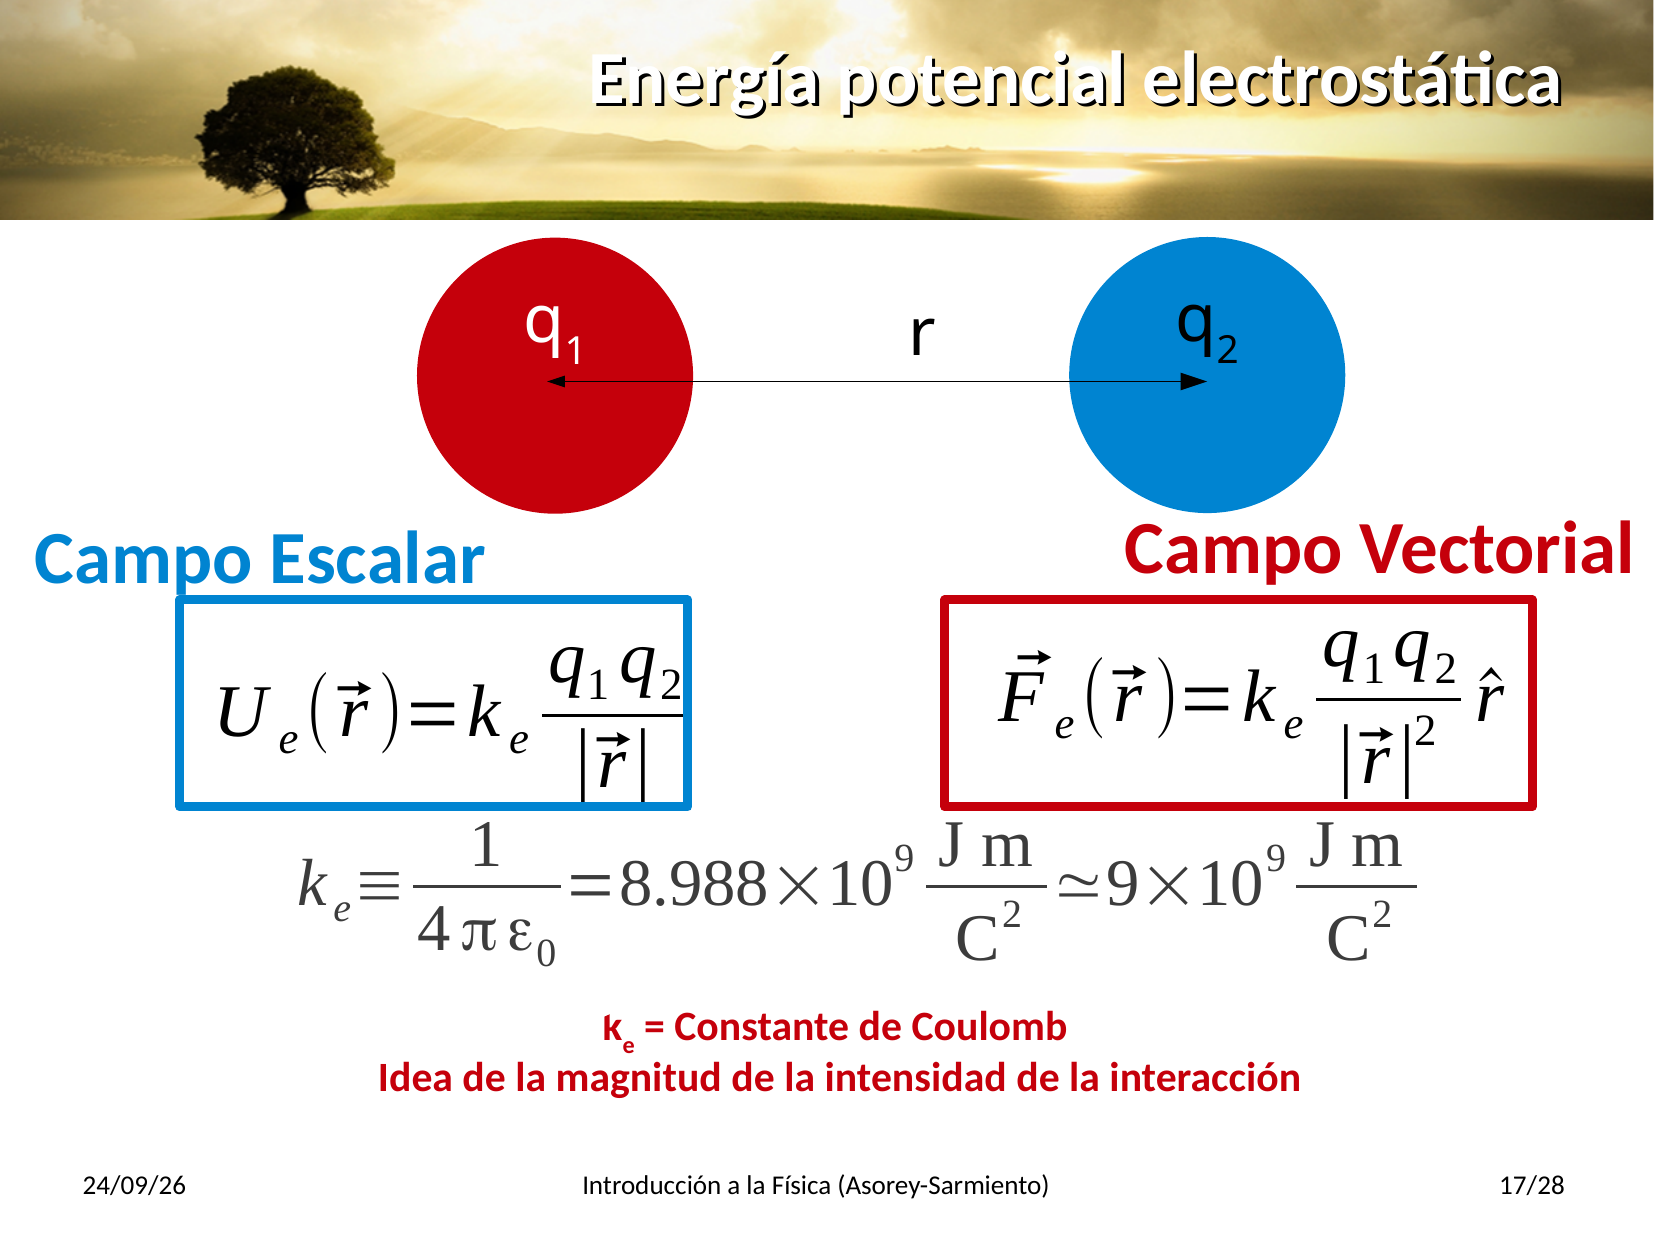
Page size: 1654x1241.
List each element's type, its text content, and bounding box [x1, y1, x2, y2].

text_box Campo Escalar [19, 520, 502, 611]
chart [288, 615, 1427, 976]
chart [987, 604, 1516, 802]
chart [207, 615, 683, 802]
title ke = Constante de Coulomb Idea de la magnitud de la intensidad de la interacción [165, 990, 1516, 1121]
title Energía potencial electrostática [75, 19, 1564, 151]
text_box r [893, 276, 946, 366]
picture [0, 0, 1654, 220]
text_box Campo Escalar [184, 604, 502, 611]
text_box Campo Vectorial [1110, 510, 1651, 601]
text_box q2 [1072, 240, 1343, 510]
text_box q1 [420, 240, 691, 511]
